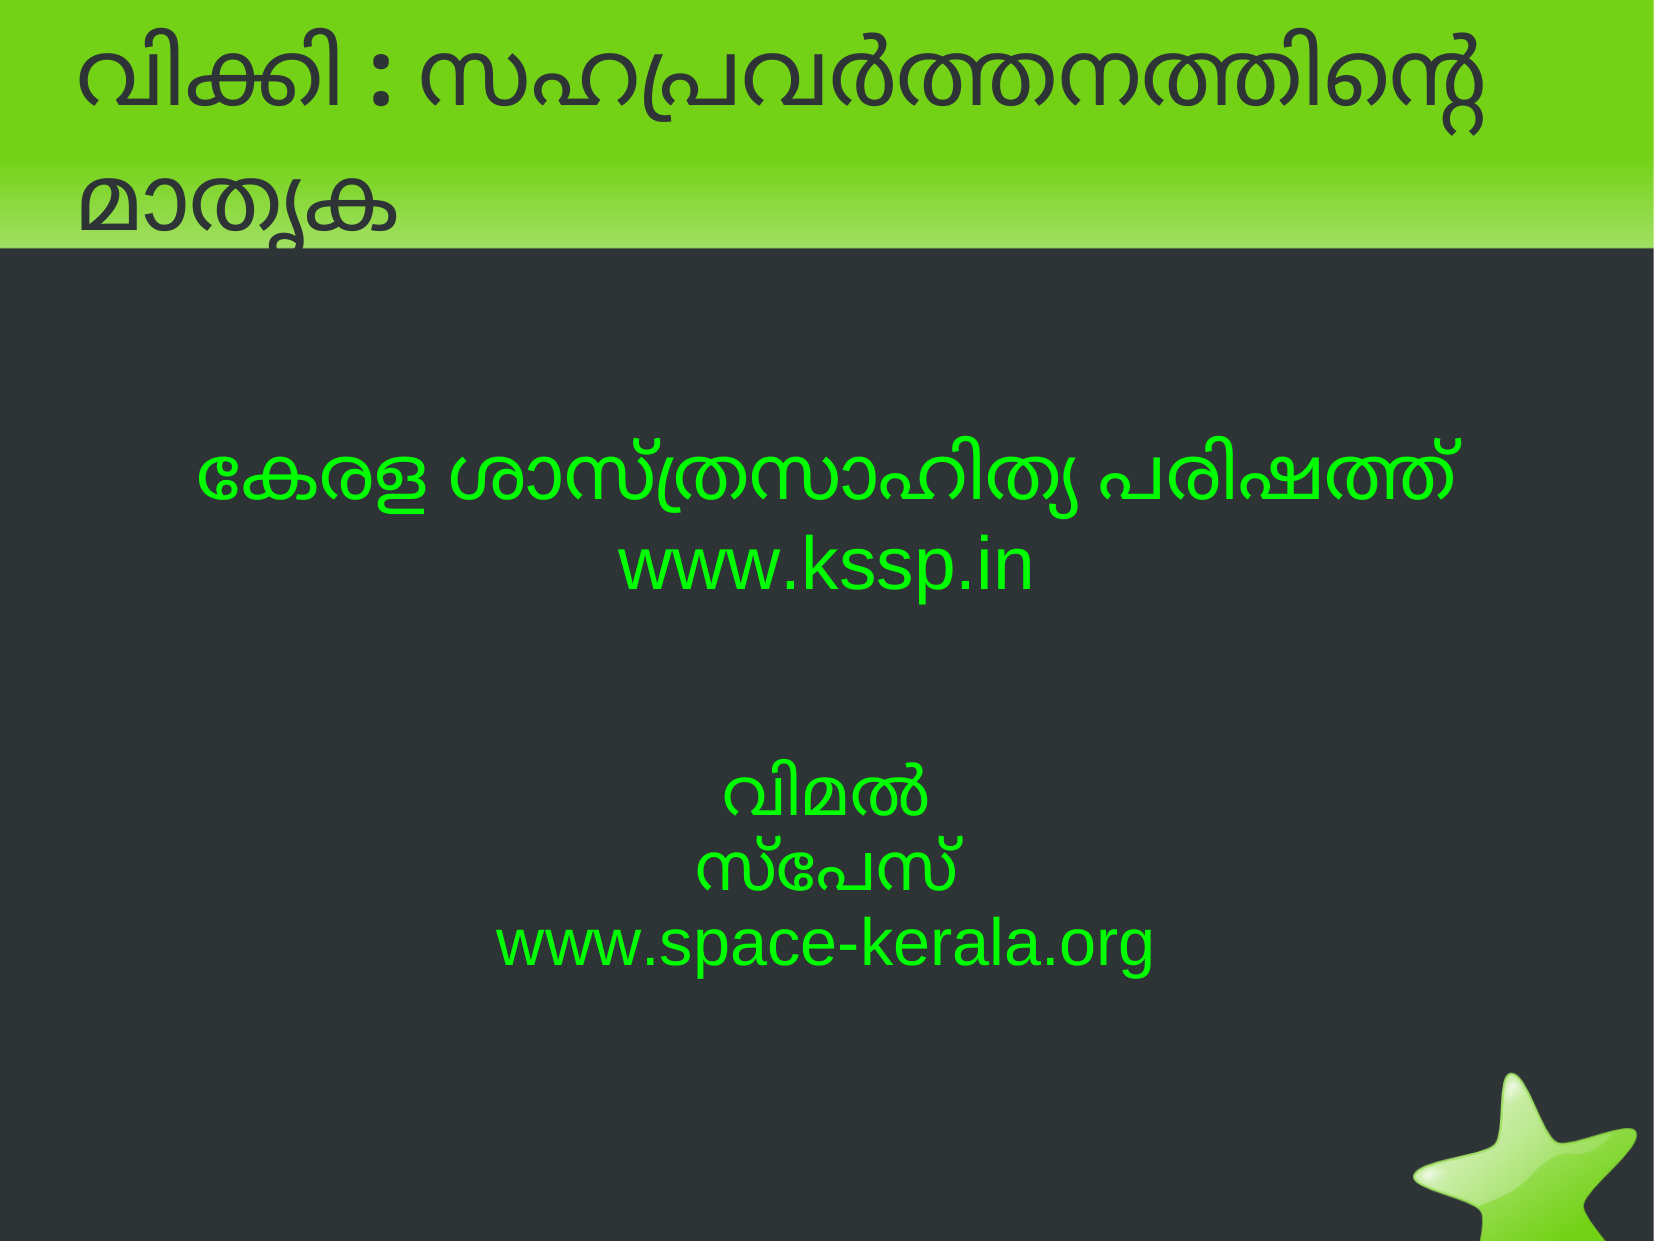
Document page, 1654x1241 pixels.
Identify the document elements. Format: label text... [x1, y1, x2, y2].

title വിക്കി : സഹപ്രവര്‍ത്തനത്തിന്റെ മാതൃക [76, 29, 1565, 237]
subtitle കേരള ശാസ്ത്രസാഹിത്യ പരിഷത്ത് www.kssp.in വിമല്‍ സ്പേസ് www.space-kerala.org [82, 297, 1571, 1102]
picture [0, 0, 1654, 1241]
